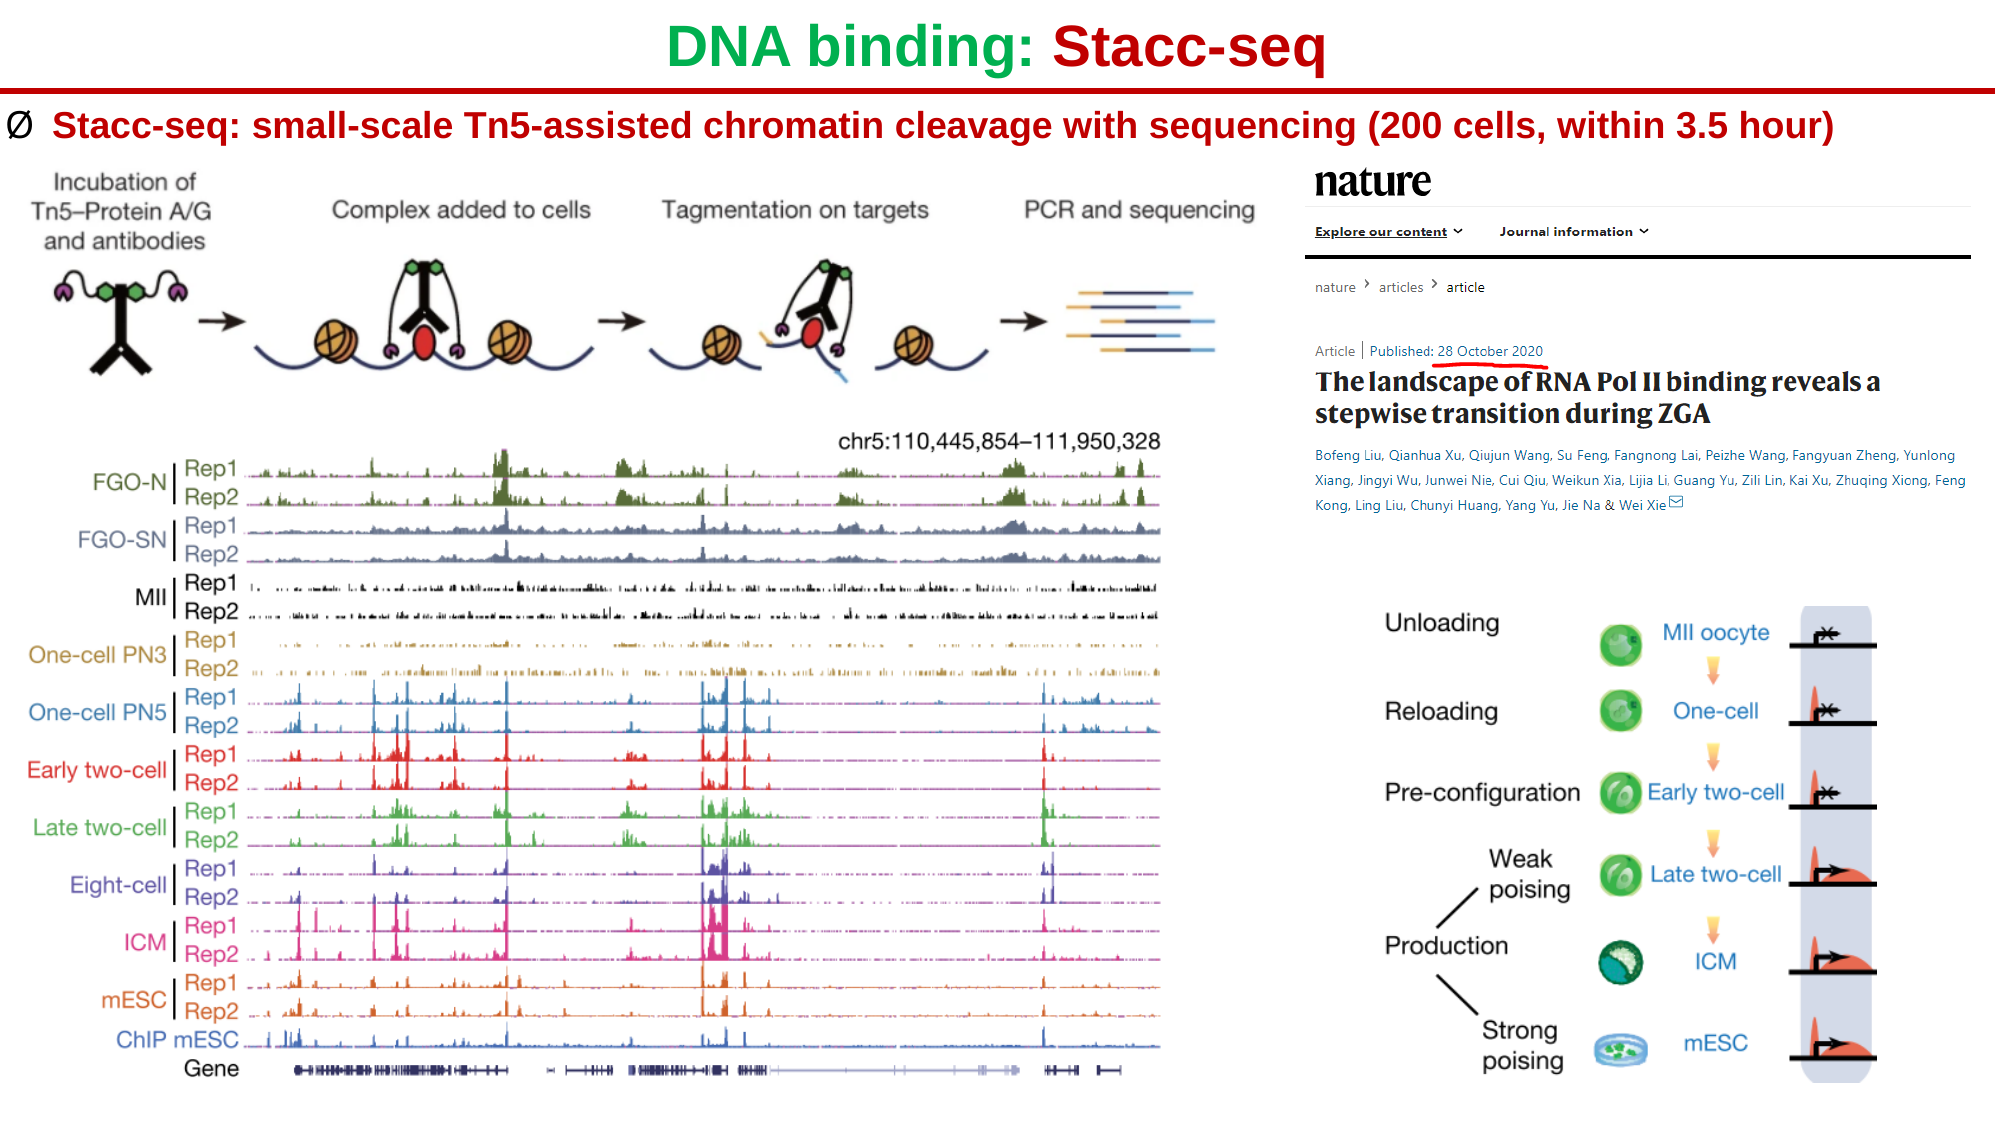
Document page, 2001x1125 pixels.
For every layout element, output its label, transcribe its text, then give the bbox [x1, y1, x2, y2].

picture [25, 161, 1264, 387]
picture [25, 432, 1168, 1083]
picture [1305, 161, 1971, 516]
picture [1377, 606, 1877, 1083]
text_box DNA binding: Stacc-seq [0, 0, 1996, 87]
text_box Stacc-seq: small-scale Tn5-assisted chromatin cleavage with sequencing (200 cells, within 3.5 hour) [0, 93, 2000, 155]
